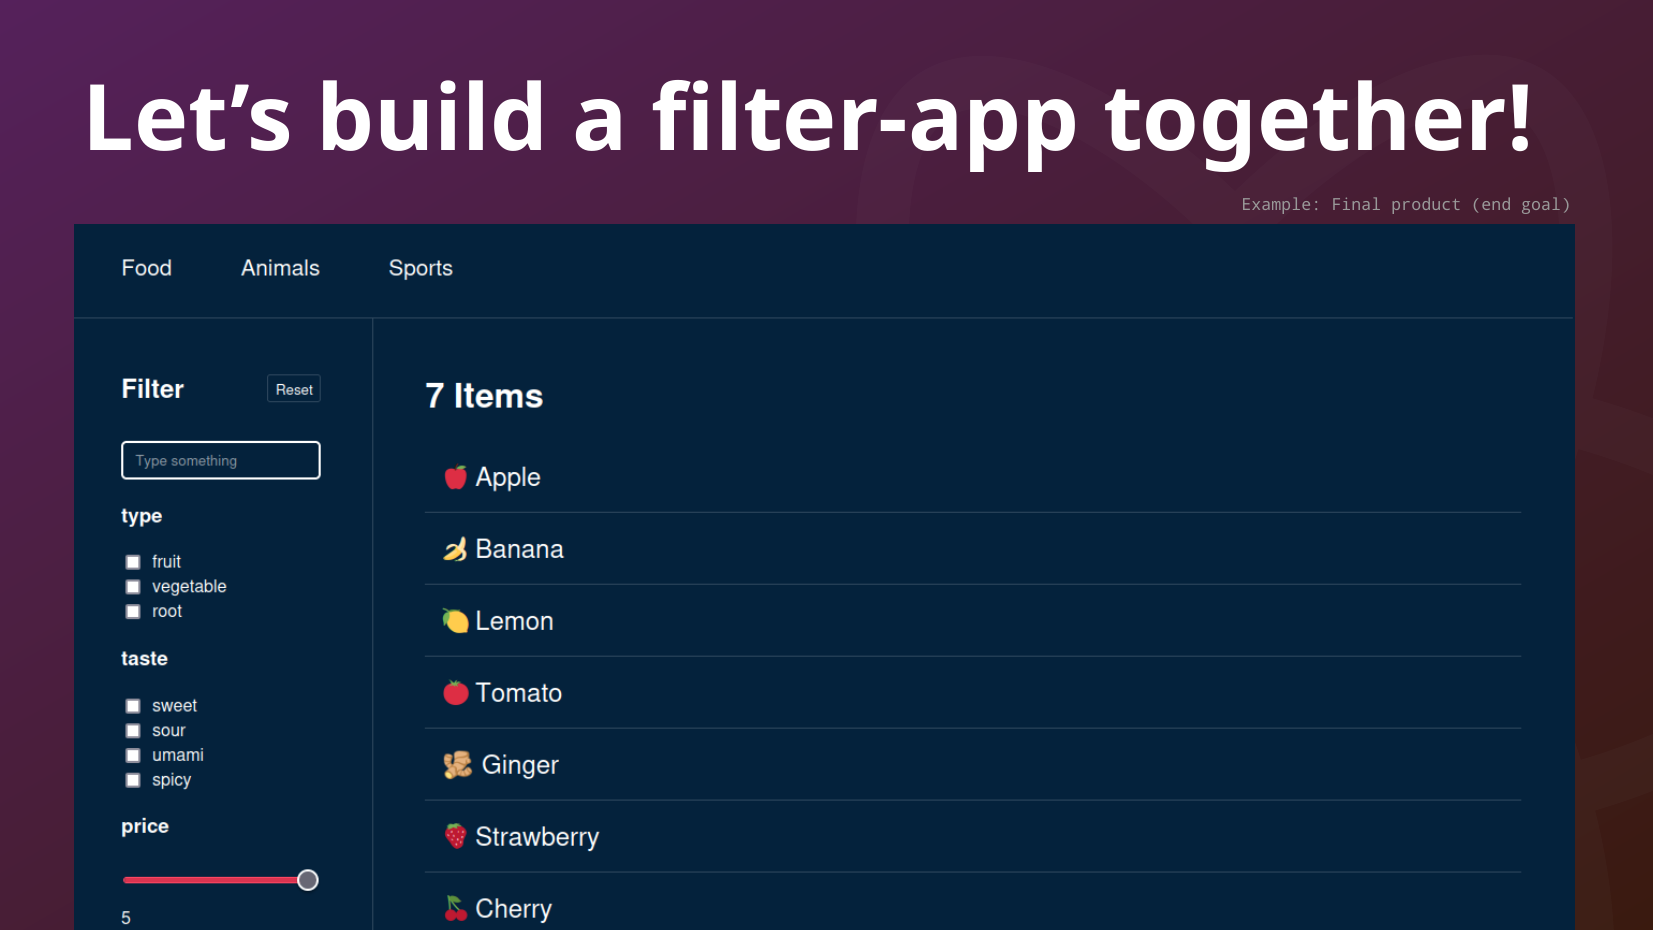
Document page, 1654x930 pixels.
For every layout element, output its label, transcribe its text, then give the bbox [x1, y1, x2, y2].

text_box Example: Final product (end goal) [1156, 187, 1587, 242]
picture [74, 224, 1575, 930]
title Let’s build a filter-app together! [82, 37, 1571, 193]
